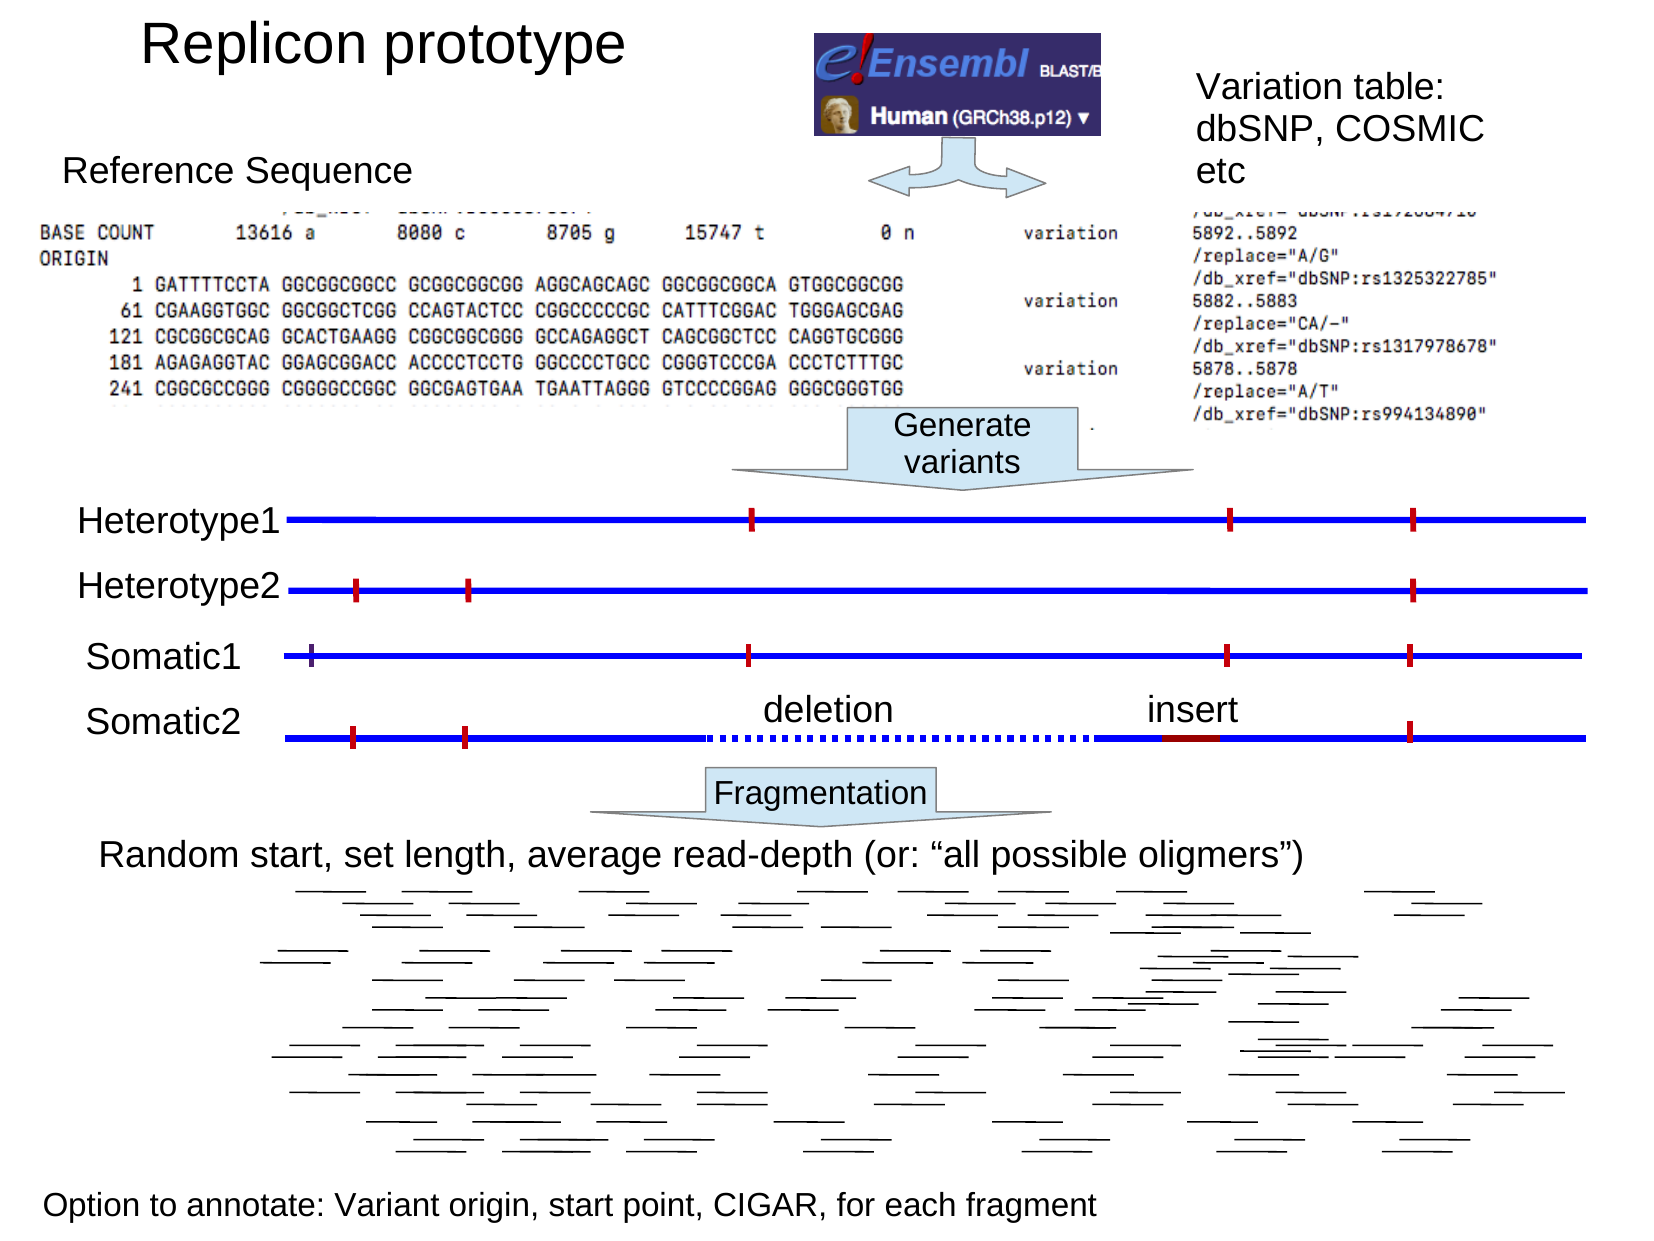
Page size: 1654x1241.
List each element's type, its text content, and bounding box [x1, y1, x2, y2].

text_box Somatic2 [70, 693, 284, 751]
text_box insert [1132, 681, 1345, 739]
text_box Reference Sequence [47, 112, 438, 212]
text_box Option to annotate: Variant origin, start point, CIGAR, for each fragment [41, 1175, 1654, 1241]
text_box Replicon prototype [54, 0, 715, 95]
text_box Heterotype2 [62, 557, 275, 615]
text_box Variation table: dbSNP, COSMIC etc [1180, 59, 1530, 178]
text_box Heterotype1 [62, 492, 275, 550]
text_box deletion [748, 681, 961, 739]
picture [814, 33, 1101, 136]
picture [35, 212, 922, 407]
text_box [868, 137, 1046, 198]
text_box Fragmentation [590, 767, 1052, 827]
text_box Somatic1 [70, 628, 284, 686]
text_box Generate variants [732, 407, 1194, 491]
picture [968, 212, 1536, 430]
text_box Random start, set length, average read-depth (or: “all possible oligmers”) [83, 827, 749, 884]
